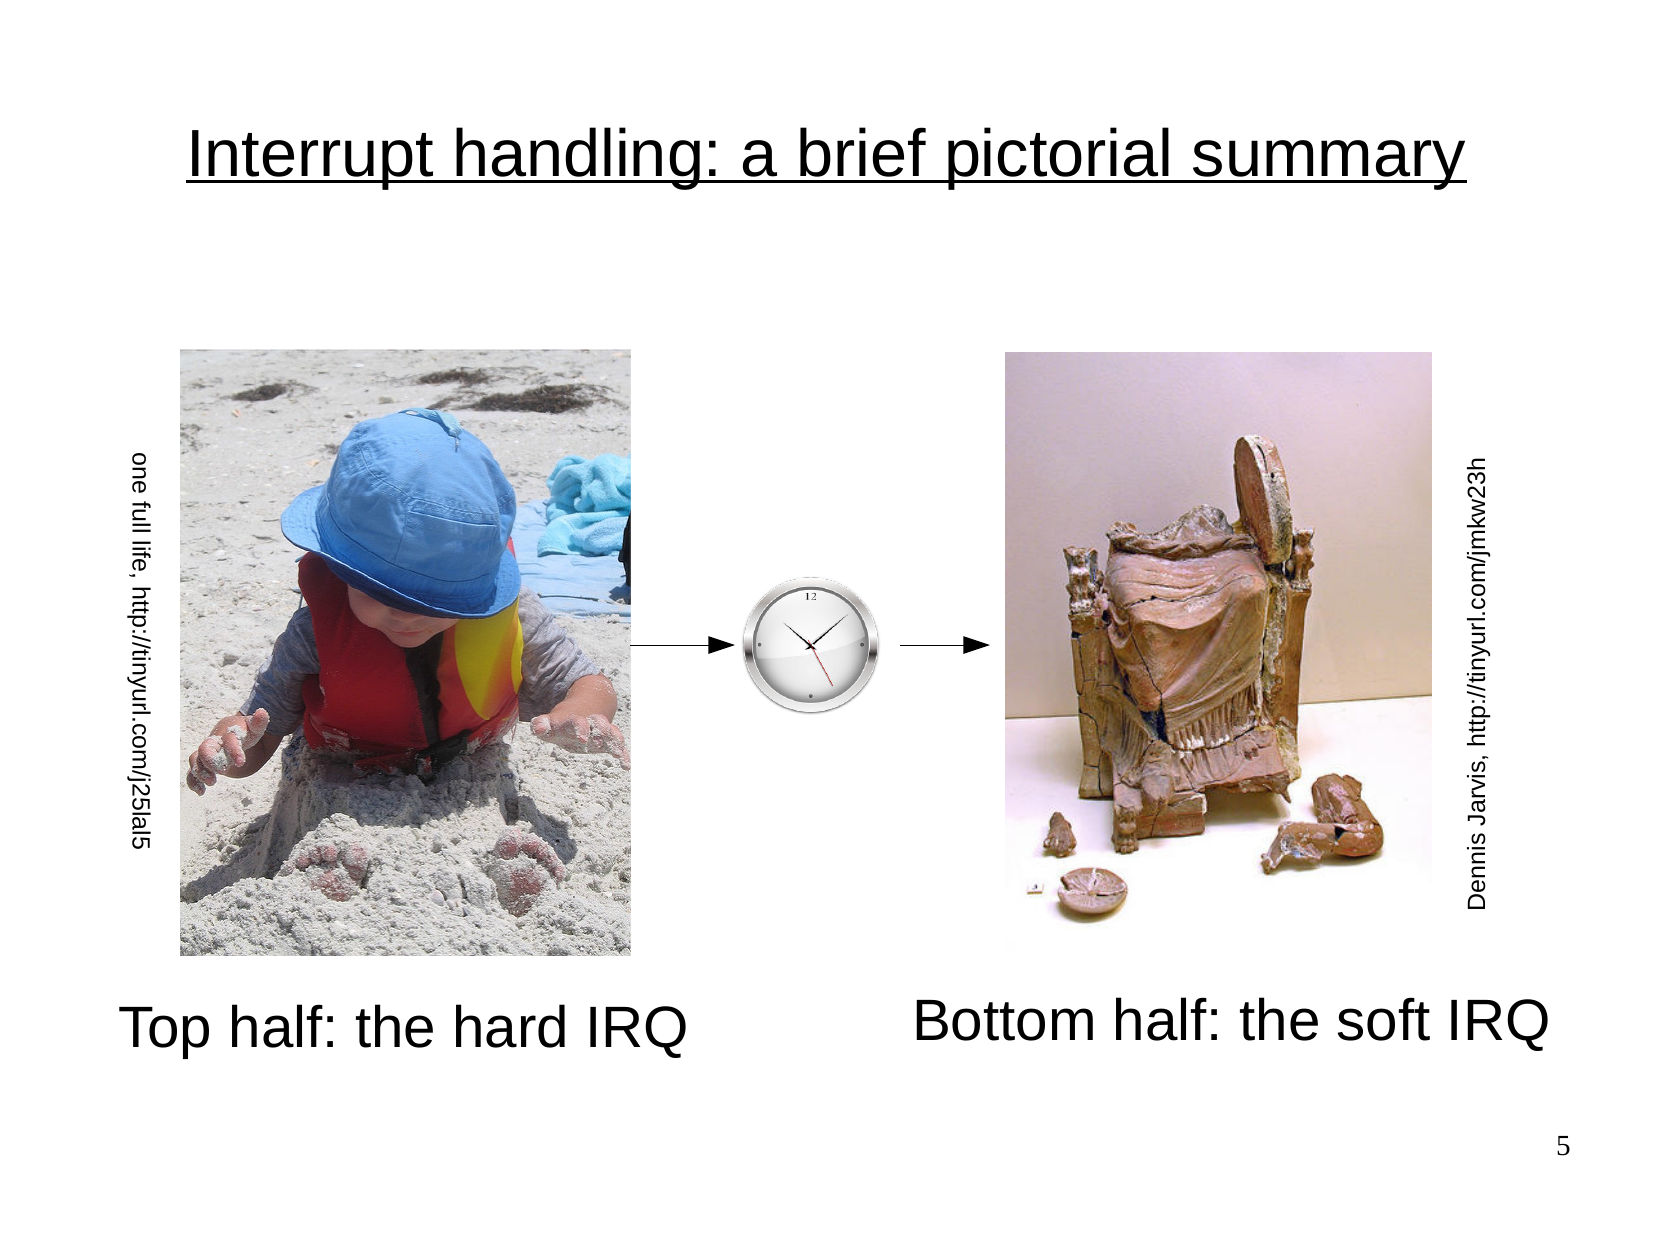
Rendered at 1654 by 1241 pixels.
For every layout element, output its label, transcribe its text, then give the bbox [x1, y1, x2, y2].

text_box one full life, http://tinyurl.com/j25lal5 [120, 437, 163, 866]
text_box Top half: the hard IRQ [103, 986, 705, 1114]
picture [735, 569, 886, 721]
text_box Bottom half: the soft IRQ [897, 980, 1567, 1062]
picture [1005, 352, 1432, 953]
title Interrupt handling: a brief pictorial summary [82, 49, 1571, 257]
picture [180, 349, 631, 956]
text_box Dennis Jarvis, http://tinyurl.com/jmkw23h [1455, 442, 1498, 926]
